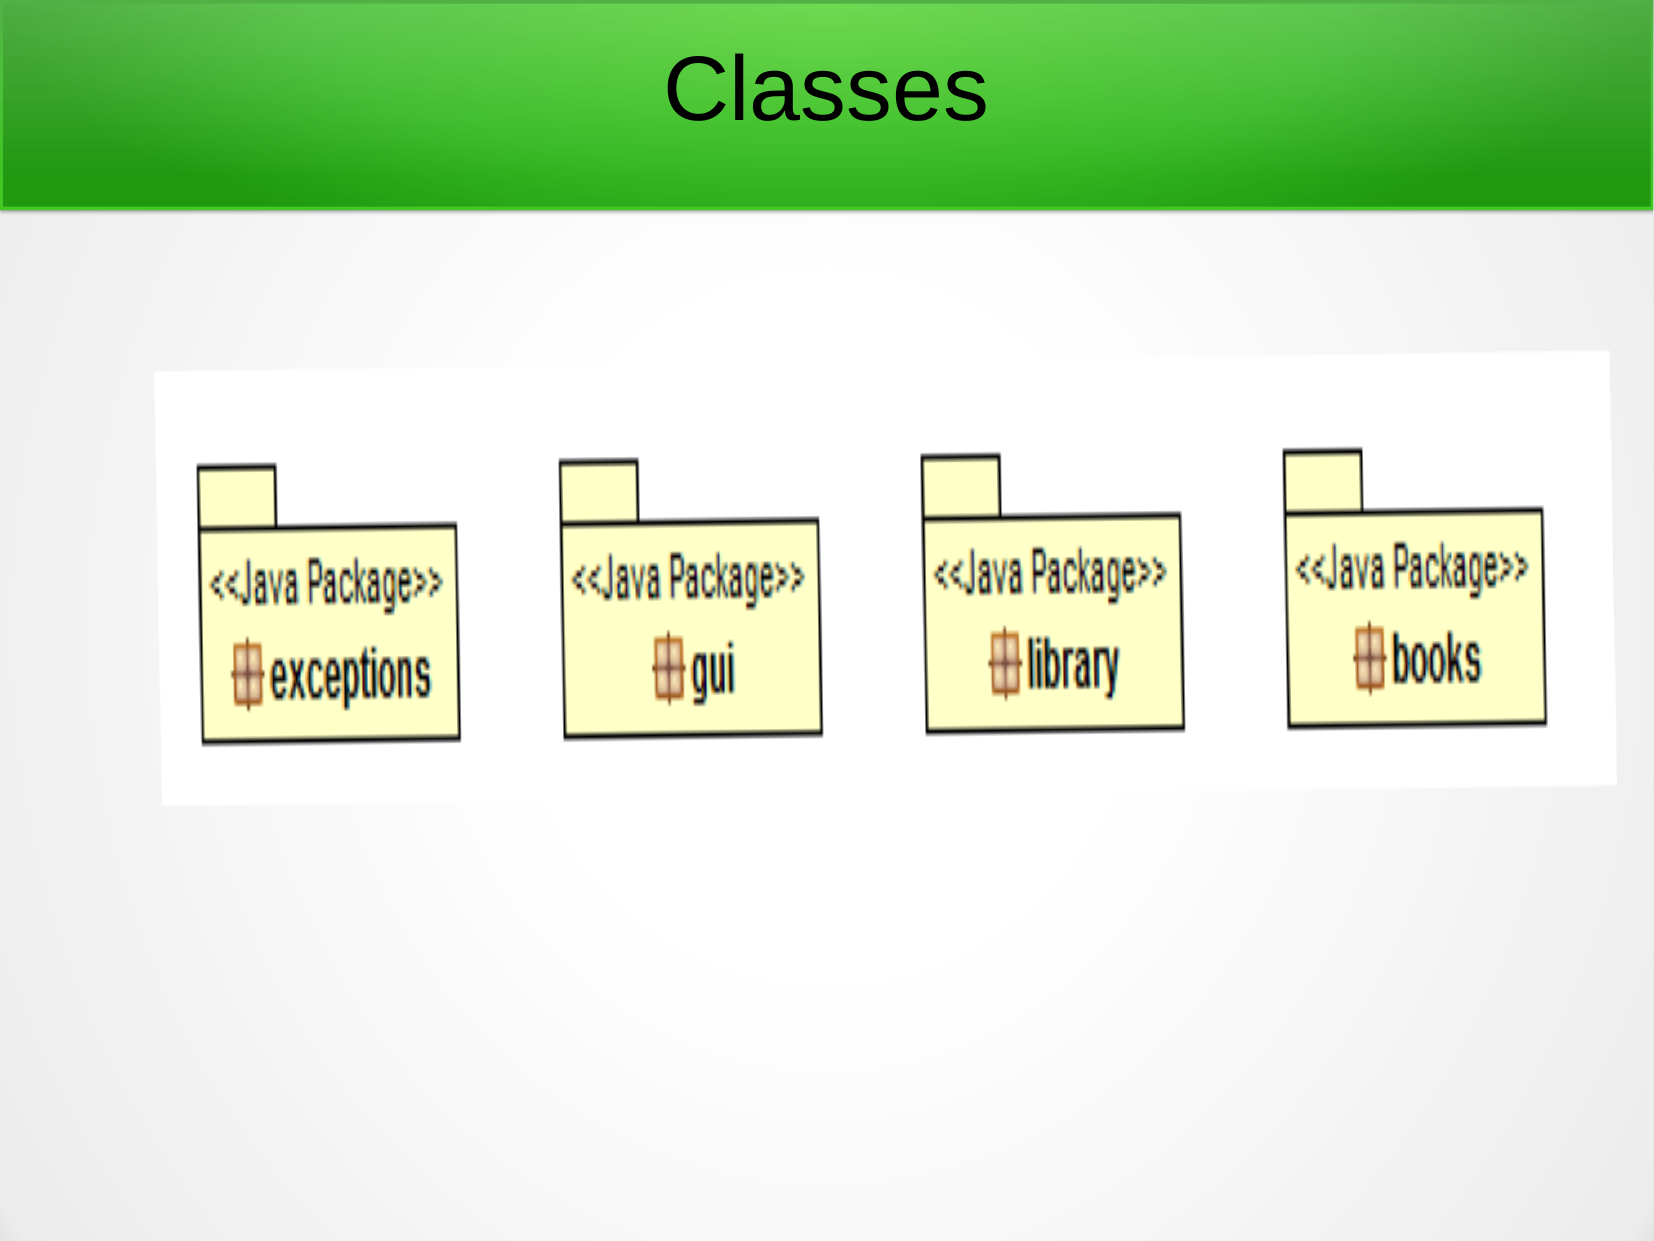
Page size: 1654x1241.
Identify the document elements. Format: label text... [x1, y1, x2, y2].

title Classes [82, 35, 1571, 142]
list [82, 224, 1571, 764]
picture [153, 349, 1617, 806]
